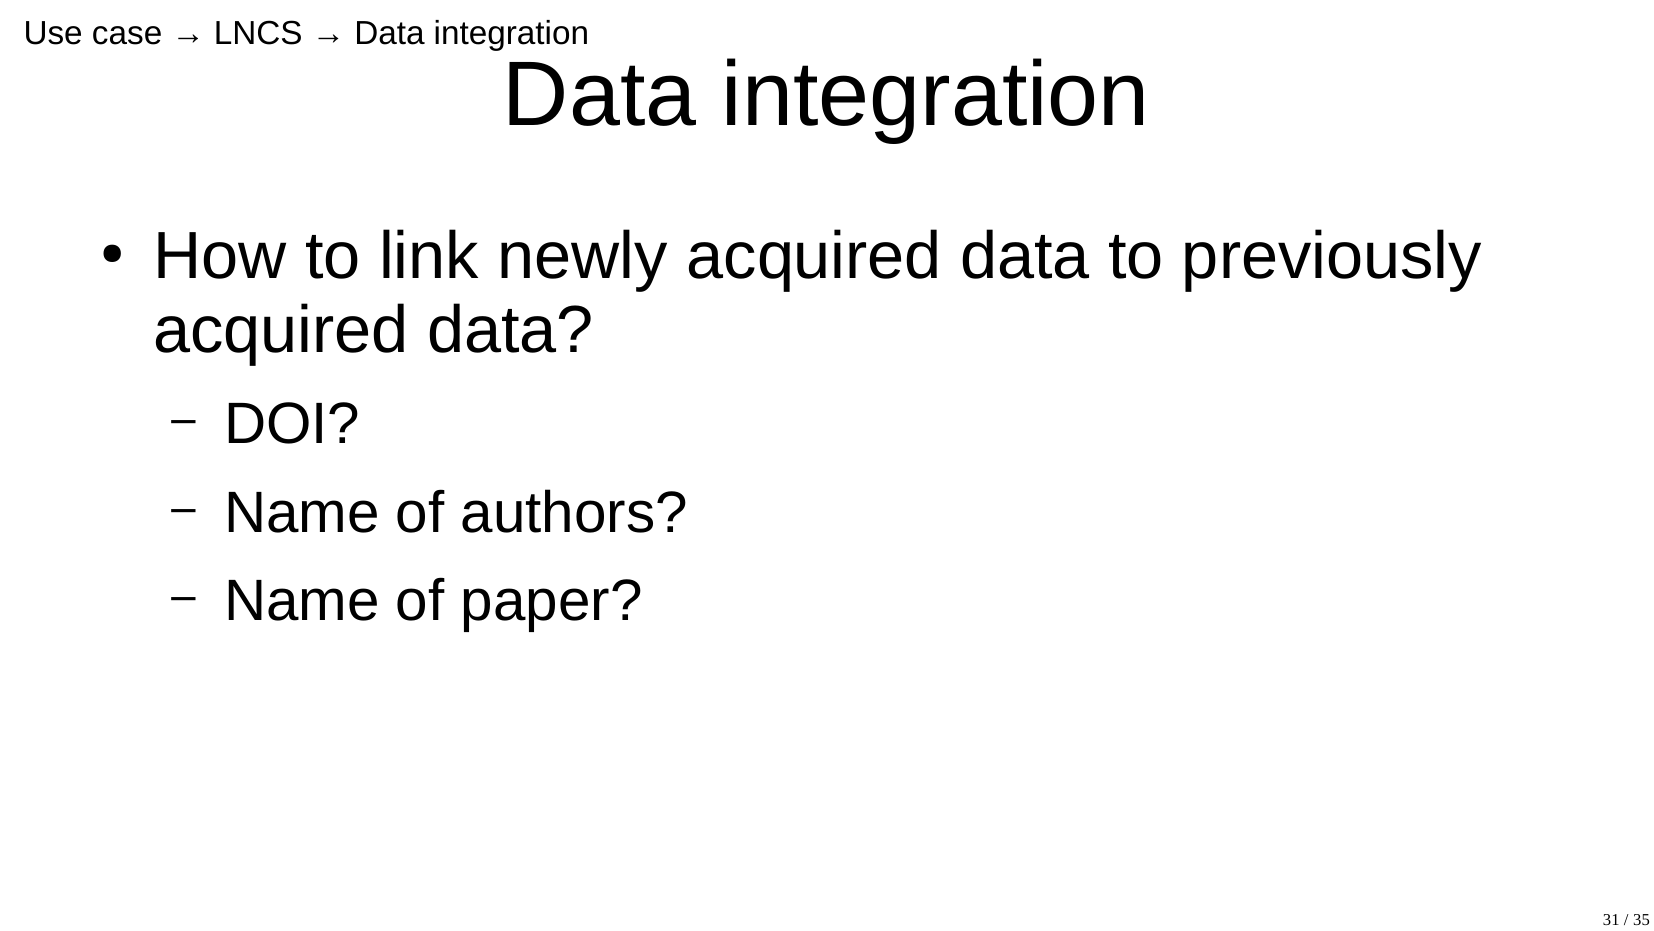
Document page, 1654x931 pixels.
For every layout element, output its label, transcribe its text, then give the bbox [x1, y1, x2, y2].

title Data integration [82, 37, 1571, 151]
list How to link newly acquired data to previously acquired data? DOI? Name of authors? Name of paper? [82, 217, 1571, 826]
title Use case → LNCS → Data integration [23, 14, 624, 52]
